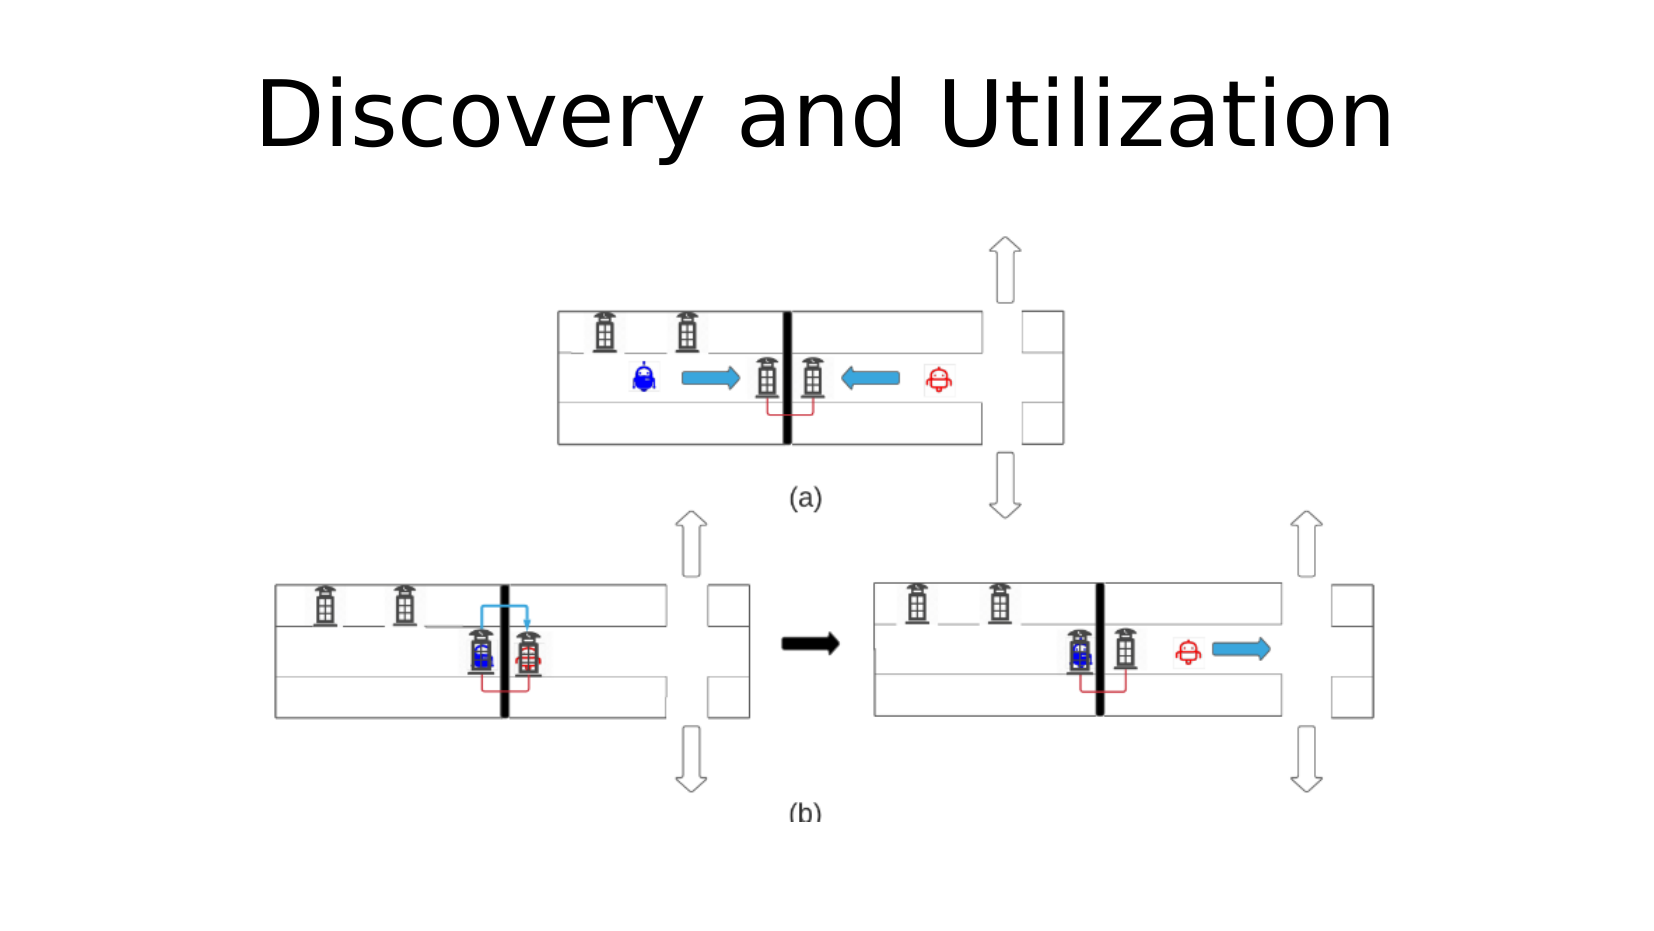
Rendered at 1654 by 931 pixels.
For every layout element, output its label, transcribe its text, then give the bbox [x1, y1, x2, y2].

picture [227, 217, 1418, 822]
title Discovery and Utilization [82, 37, 1571, 193]
